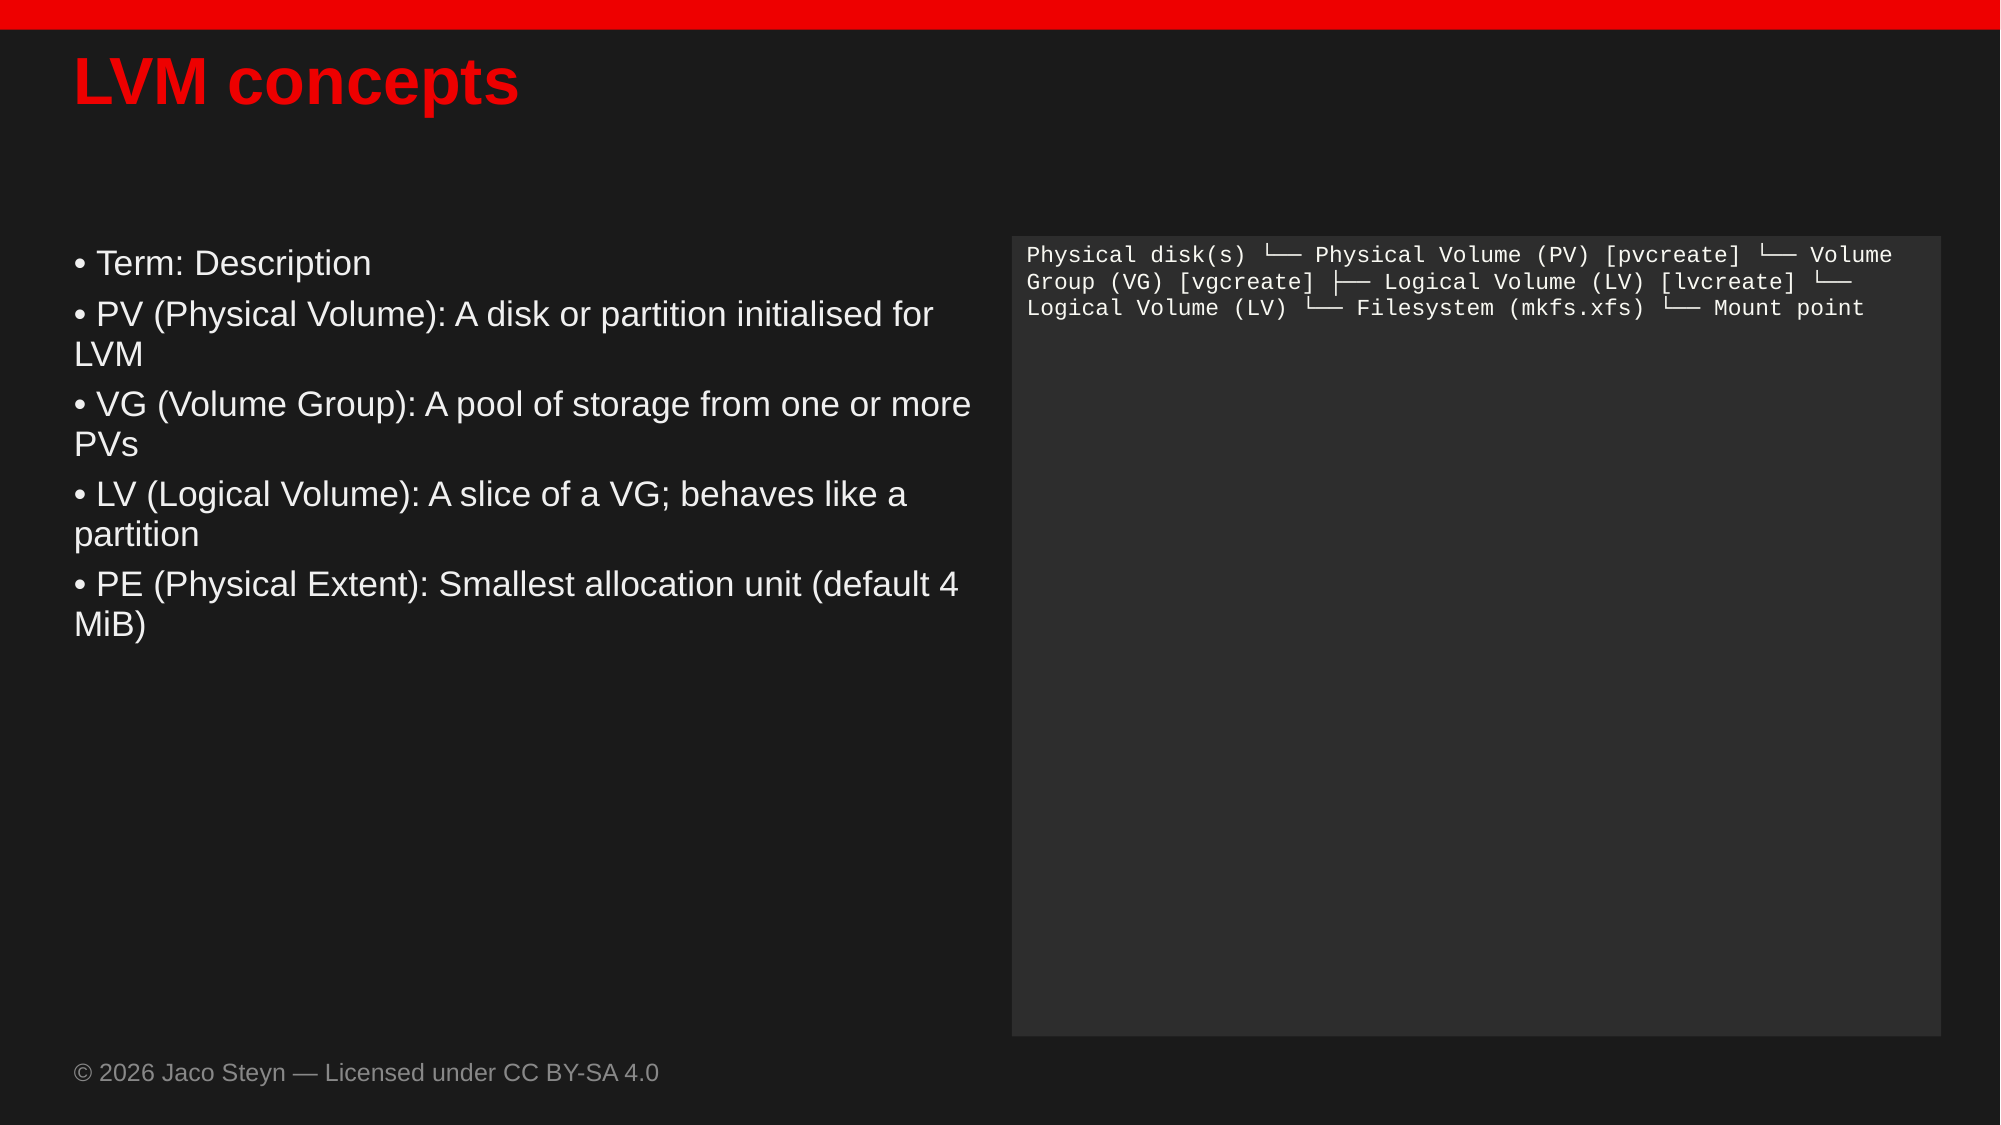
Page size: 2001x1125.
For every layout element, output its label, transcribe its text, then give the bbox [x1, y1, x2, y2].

text_box • Term: Description • PV (Physical Volume): A disk or partition initialised for LVM • VG (Volume Group): A pool of storage from one or more PVs • LV (Logical Volume): A slice of a VG; behaves like a partition • PE (Physical Extent): Smallest allocation unit (default 4 MiB) [59, 236, 989, 1037]
text_box [0, 0, 2001, 30]
text_box LVM concepts [59, 36, 1942, 208]
text_box Physical disk(s) └── Physical Volume (PV) [pvcreate] └── Volume Group (VG) [vgcreate] ├── Logical Volume (LV) [lvcreate] └── Logical Volume (LV) └── Filesystem (mkfs.xfs) └── Mount point [1011, 236, 1942, 1037]
text_box © 2026 Jaco Steyn — Licensed under CC BY-SA 4.0 [59, 1051, 1942, 1093]
